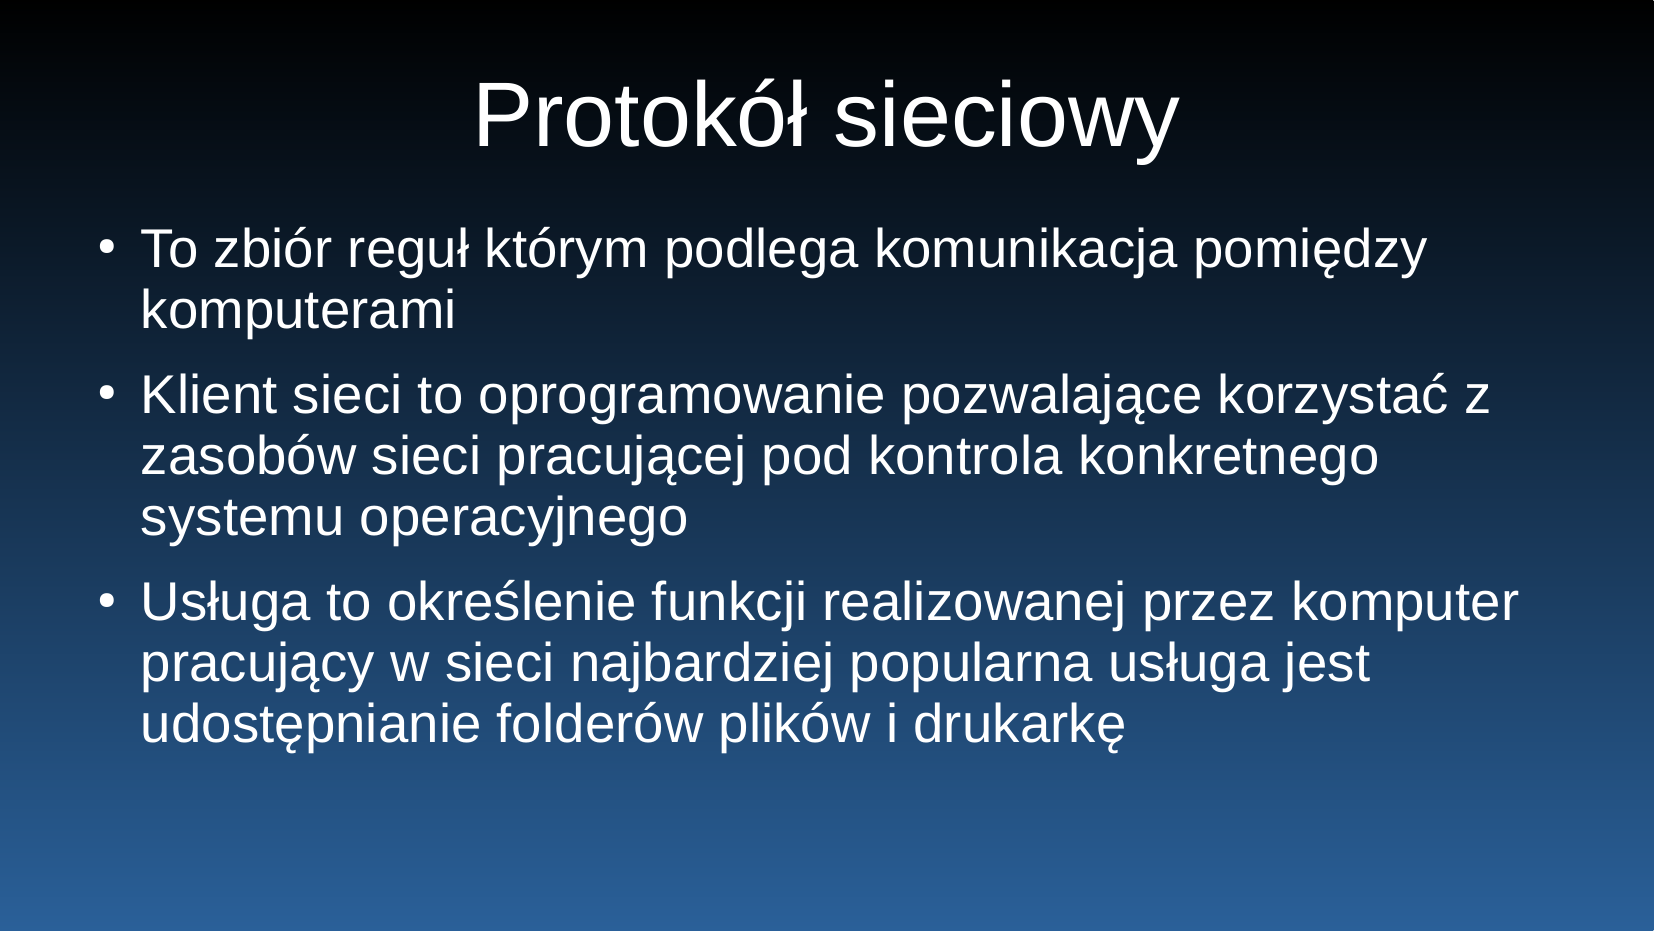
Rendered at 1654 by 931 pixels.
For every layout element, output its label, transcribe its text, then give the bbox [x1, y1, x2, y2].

list To zbiór reguł którym podlega komunikacja pomiędzy komputerami Klient sieci to oprogramowanie pozwalające korzystać z zasobów sieci pracującej pod kontrola konkretnego systemu operacyjnego Usługa to określenie funkcji realizowanej przez komputer pracujący w sieci najbardziej popularna usługa jest udostępnianie folderów plików i drukarkę [82, 217, 1571, 758]
title Protokół sieciowy [82, 37, 1571, 193]
